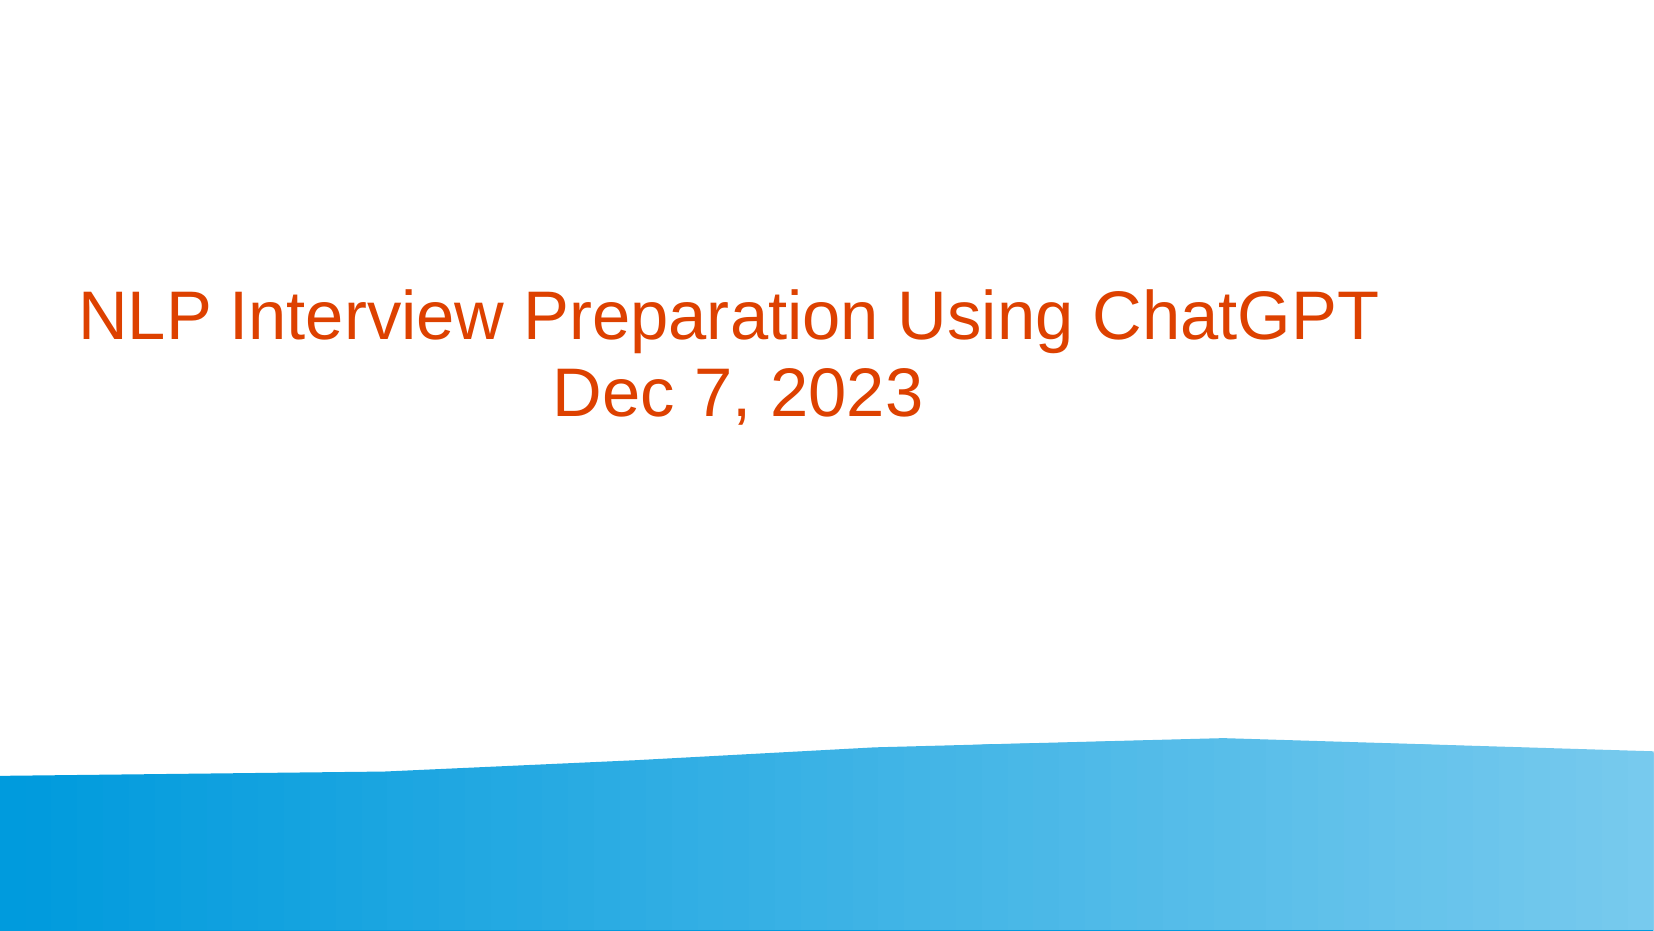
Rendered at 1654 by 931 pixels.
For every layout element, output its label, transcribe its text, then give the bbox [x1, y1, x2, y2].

title NLP Interview Preparation Using ChatGPT Dec 7, 2023 [0, 265, 1477, 443]
